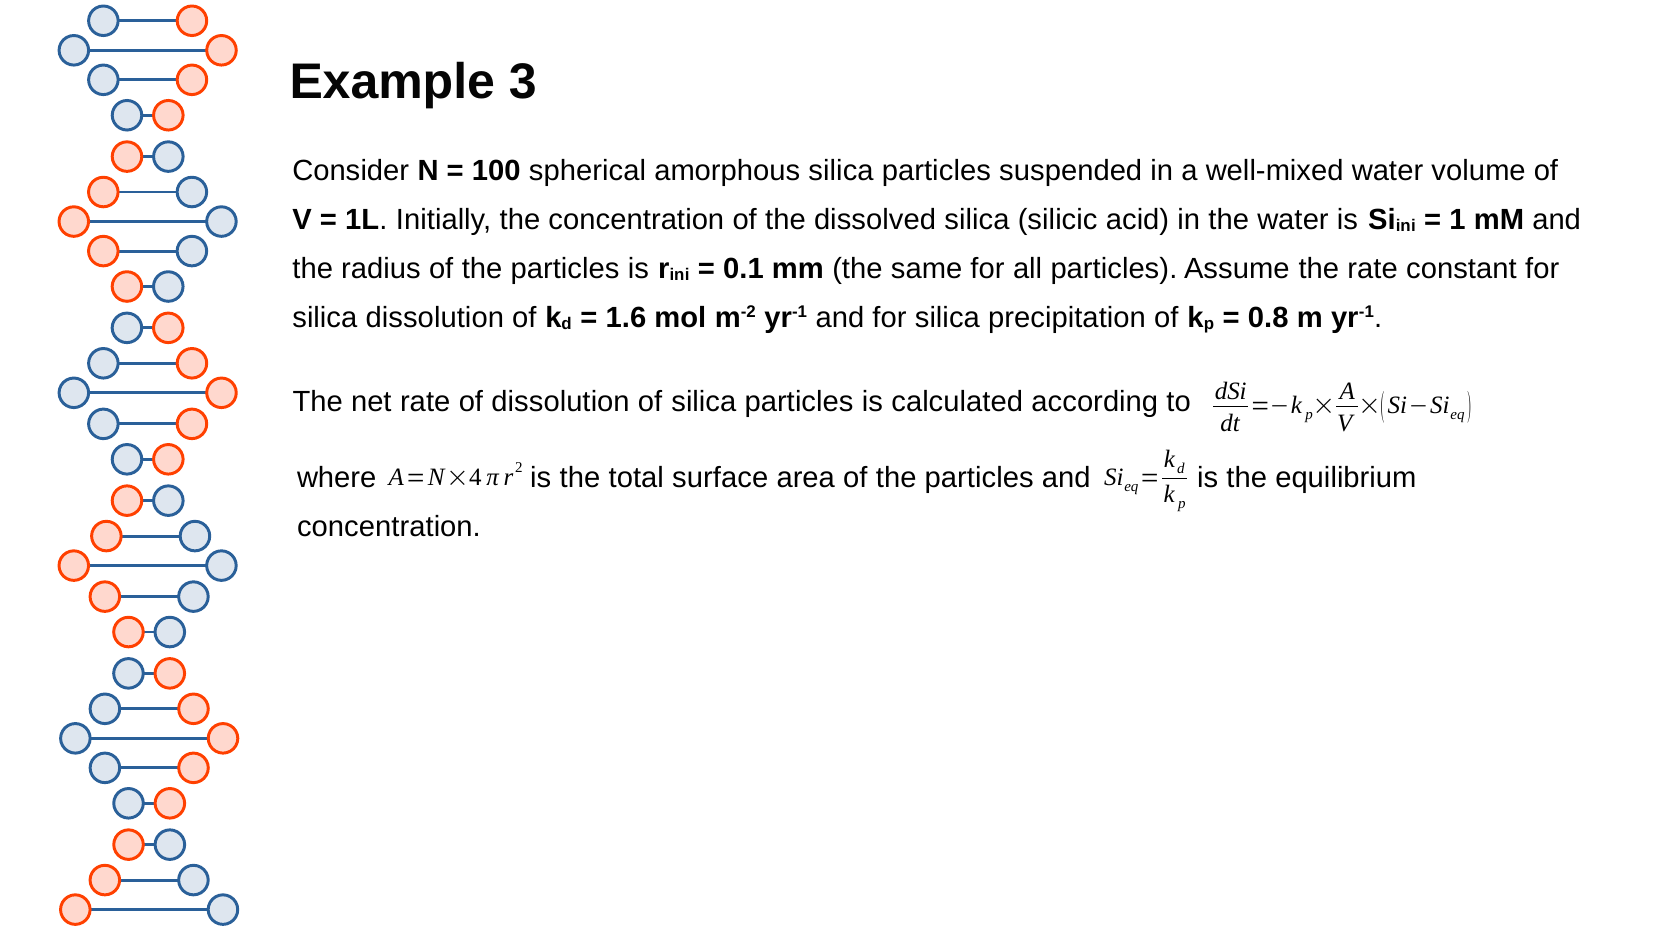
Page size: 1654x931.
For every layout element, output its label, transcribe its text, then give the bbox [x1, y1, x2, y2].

text_box where is the total surface area of the particles and is the equilibrium concentration. [282, 437, 1576, 551]
chart [1211, 377, 1472, 437]
chart [1103, 445, 1189, 512]
title Example 3 [289, 43, 620, 119]
text_box The net rate of dissolution of silica particles is calculated according to [278, 377, 1211, 425]
text_box Consider N = 100 spherical amorphous silica particles suspended in a well-mixed water volume of V = 1L. Initially, the concentration of the dissolved silica (silicic acid) in the water is Siini = 1 mM and the radius of the particles is rini = 0.1 mm (the same for all particles). Assume the rate constant for silica dissolution of kd = 1.6 mol m-2 yr-1 and for silica precipitation of kp = 0.8 m yr-1. [277, 129, 1613, 342]
chart [385, 459, 523, 491]
